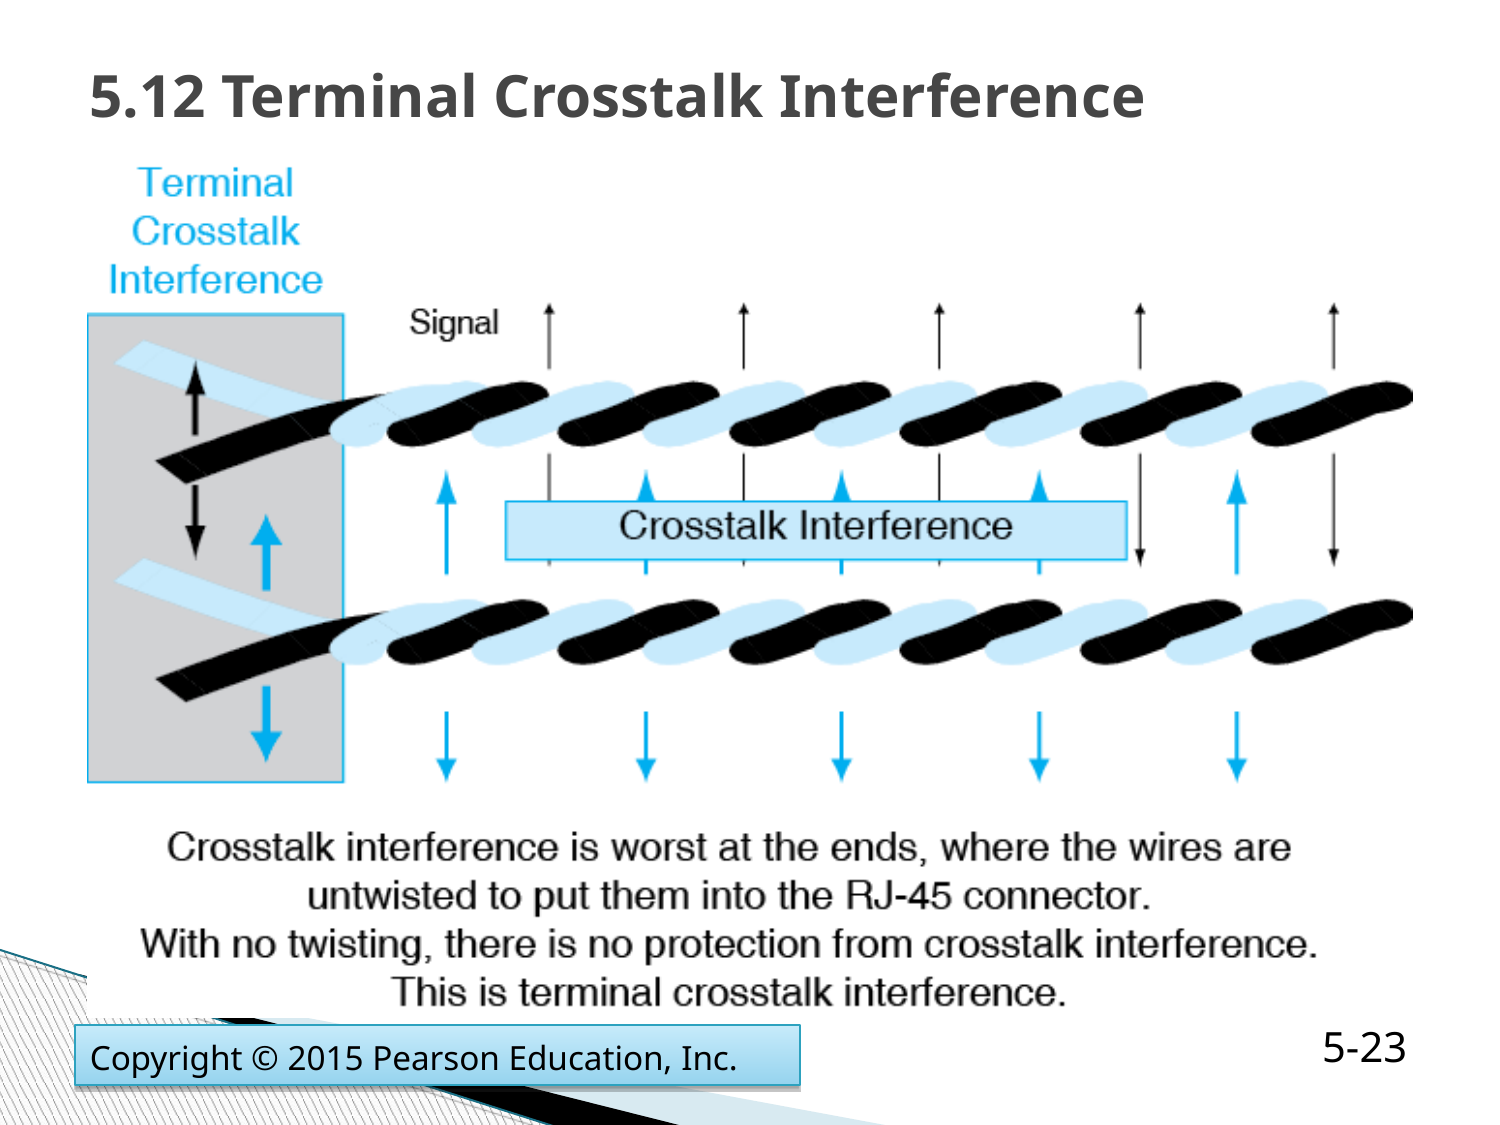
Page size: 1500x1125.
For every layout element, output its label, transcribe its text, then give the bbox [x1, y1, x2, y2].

picture [0, 175, 1413, 1125]
slide_number 5-<number> [1262, 1025, 1423, 1085]
title 5.12 Terminal Crosstalk Interference [75, 12, 1425, 175]
footer Copyright © 2015 Pearson Education, Inc. [75, 1025, 800, 1085]
